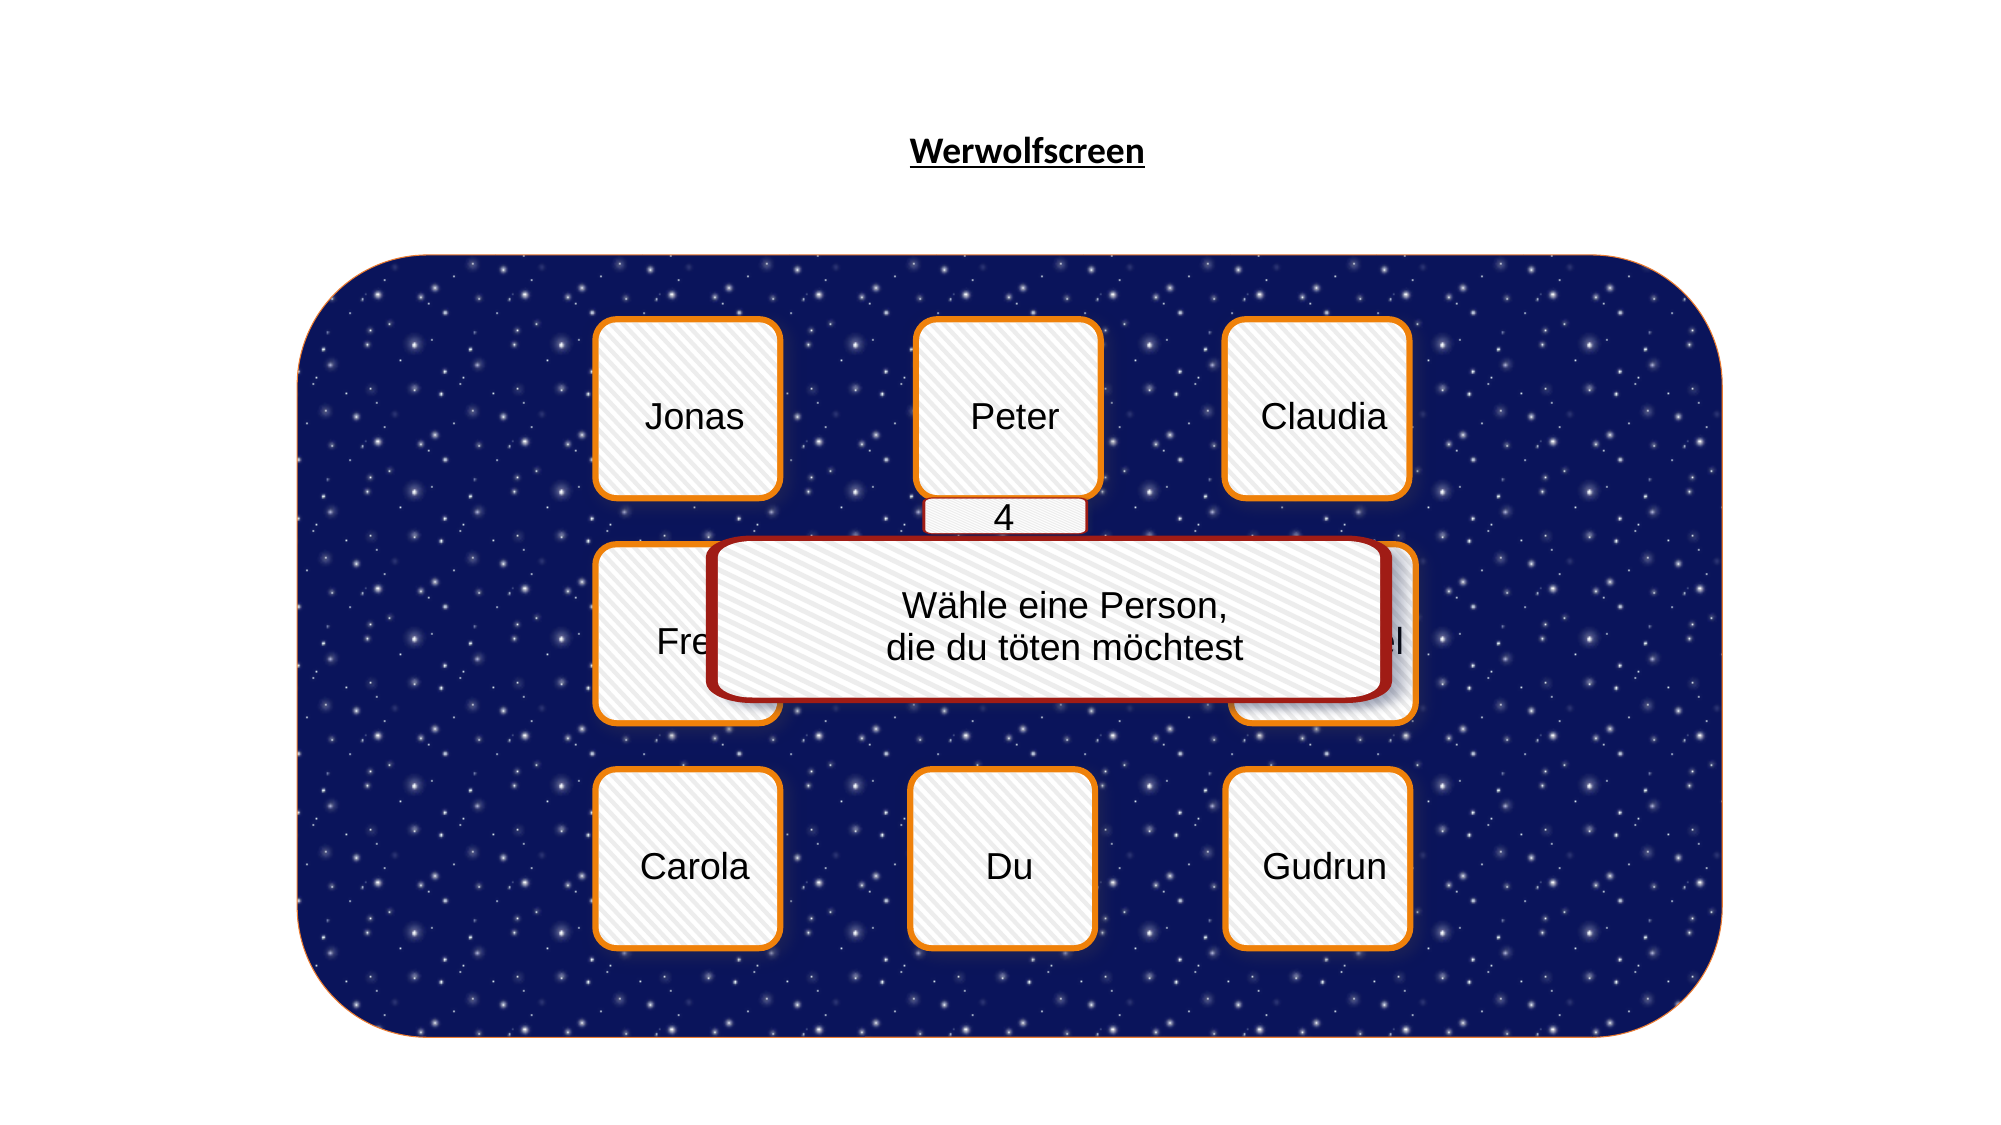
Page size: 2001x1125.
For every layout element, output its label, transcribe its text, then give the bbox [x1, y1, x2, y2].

text_box Werwolfscreen [795, 118, 1261, 179]
picture [884, 743, 1135, 991]
text_box [297, 254, 1723, 1038]
picture [570, 293, 1456, 991]
